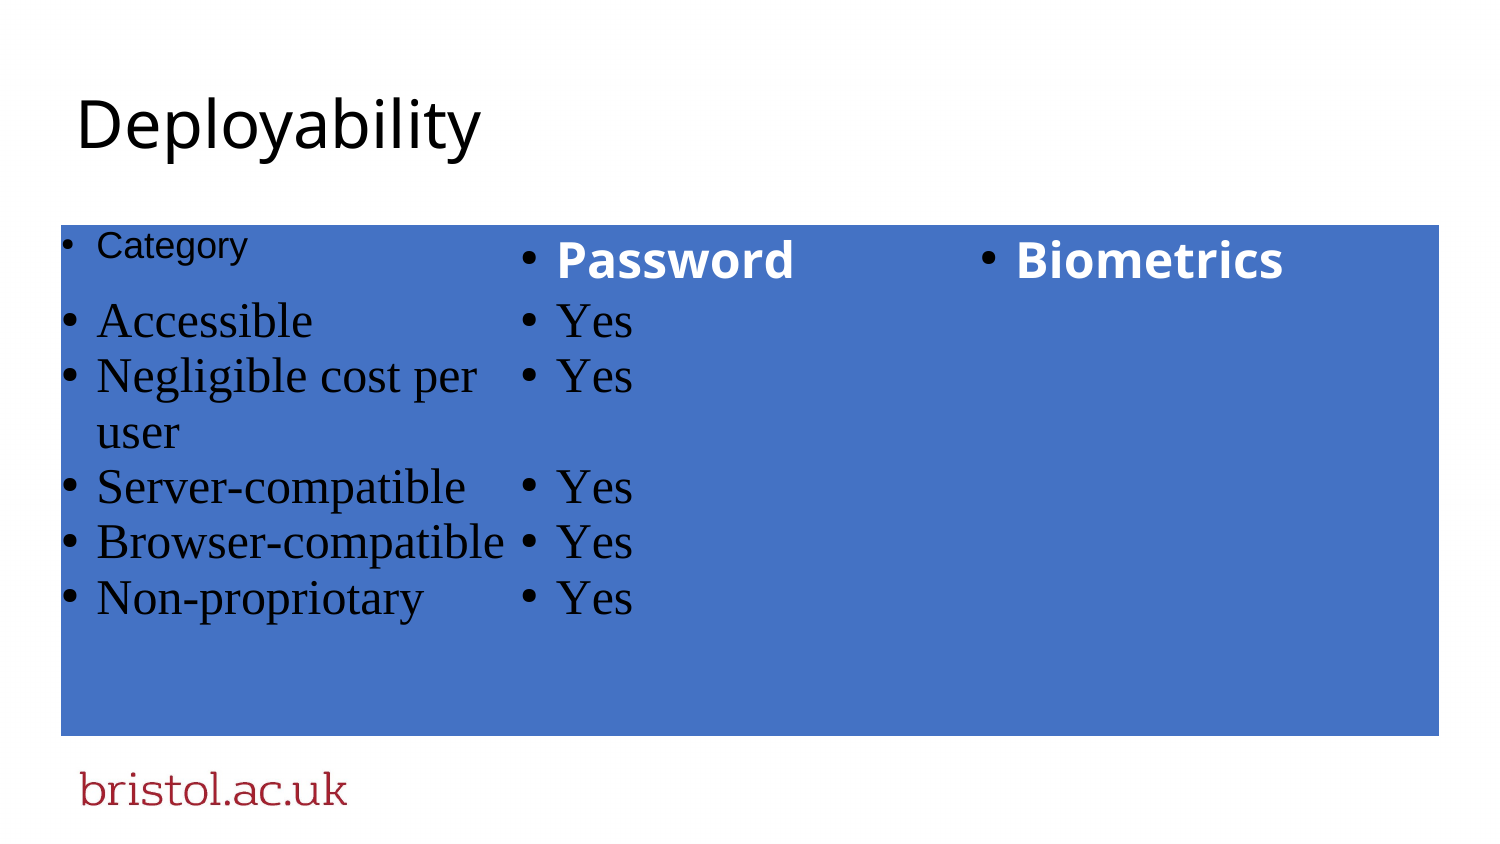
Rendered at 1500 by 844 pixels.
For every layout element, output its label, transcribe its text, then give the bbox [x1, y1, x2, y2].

table_cell Accessible [61, 293, 520, 348]
table_cell [980, 680, 1439, 736]
table_cell [980, 625, 1439, 680]
title Deployability [60, 44, 1440, 209]
table_cell [520, 625, 980, 680]
table_header Password [520, 225, 980, 293]
table_cell [980, 293, 1439, 348]
table_cell [980, 459, 1439, 514]
table_cell Server-compatible [61, 459, 520, 514]
table_cell Non-propriotary [61, 570, 520, 625]
table_cell [980, 514, 1439, 570]
table_cell Yes [520, 570, 980, 625]
table_cell [980, 348, 1439, 459]
table_cell [520, 680, 980, 736]
table_cell [980, 570, 1439, 625]
table_cell Yes [520, 514, 980, 570]
table_cell Yes [520, 459, 980, 514]
table_cell Browser-compatible [61, 514, 520, 570]
table_cell Negligible cost per user [61, 348, 520, 459]
table_cell [61, 680, 520, 736]
table_header Category [61, 225, 520, 293]
table_header Biometrics [980, 225, 1439, 293]
table_cell Yes [520, 293, 980, 348]
table_cell Yes [520, 348, 980, 459]
table_cell [61, 625, 520, 680]
